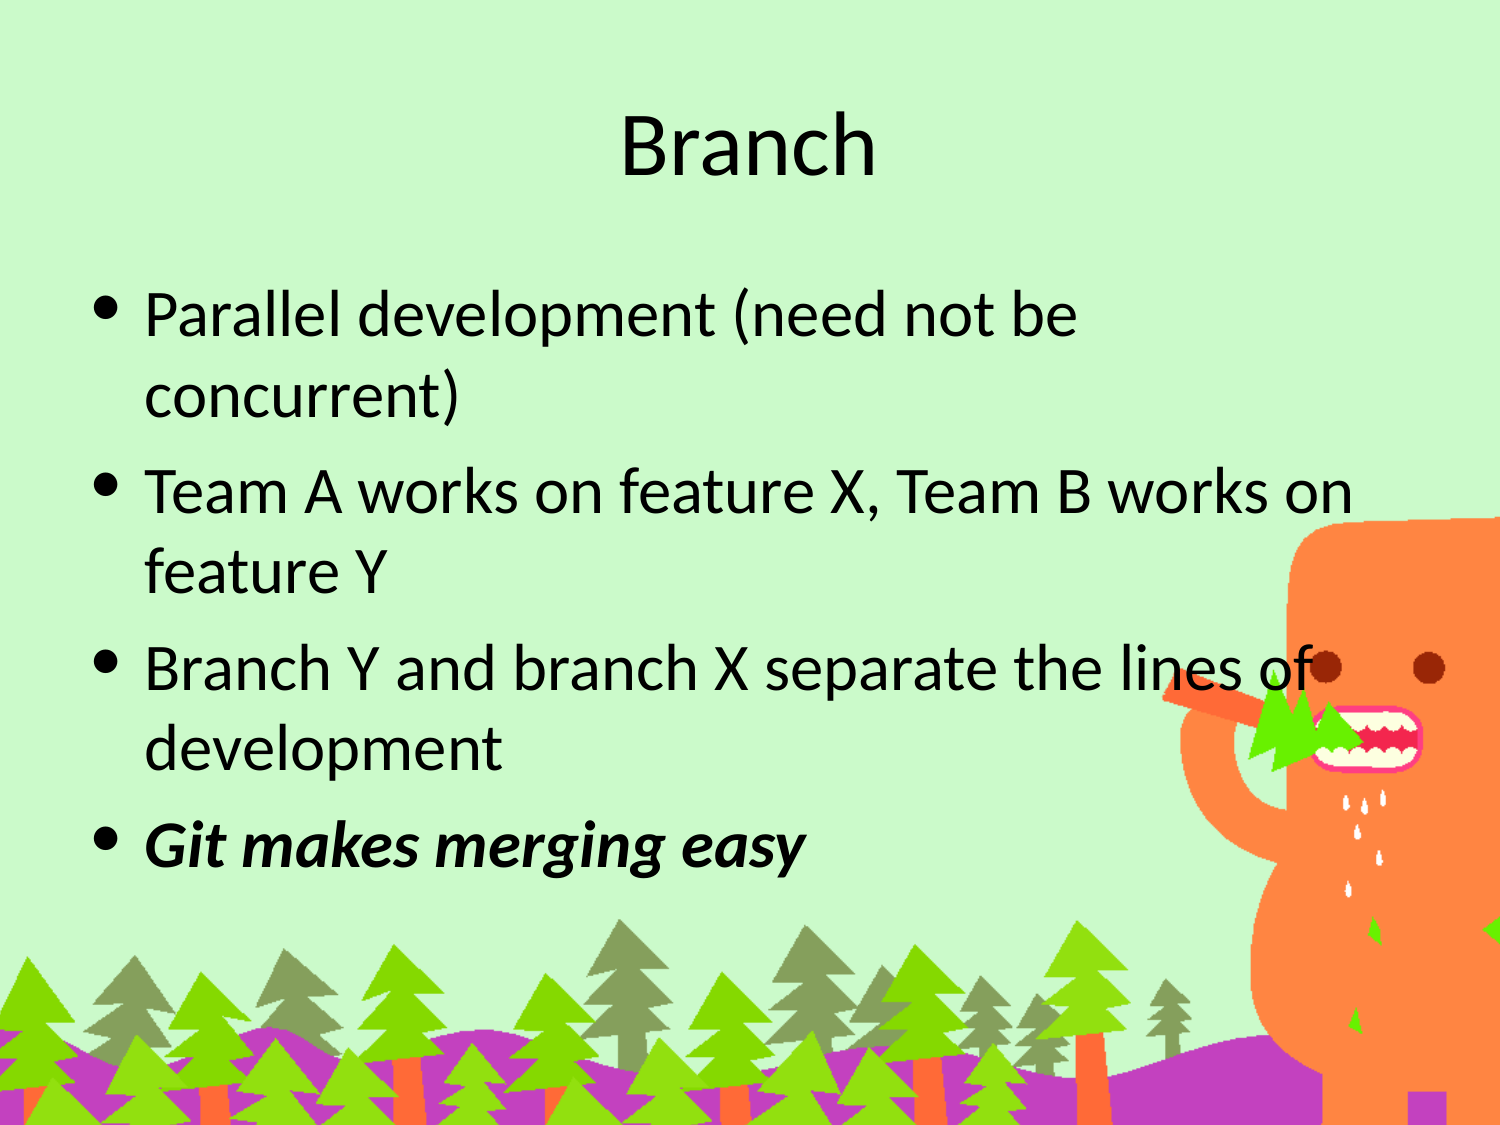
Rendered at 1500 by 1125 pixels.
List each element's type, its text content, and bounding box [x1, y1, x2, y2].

list Parallel development (need not be concurrent) Team A works on feature X, Team B works on feature Y Branch Y and branch X separate the lines of development Git makes merging easy [75, 262, 1424, 1004]
picture [0, 0, 1500, 1125]
title Branch [75, 20, 1424, 257]
